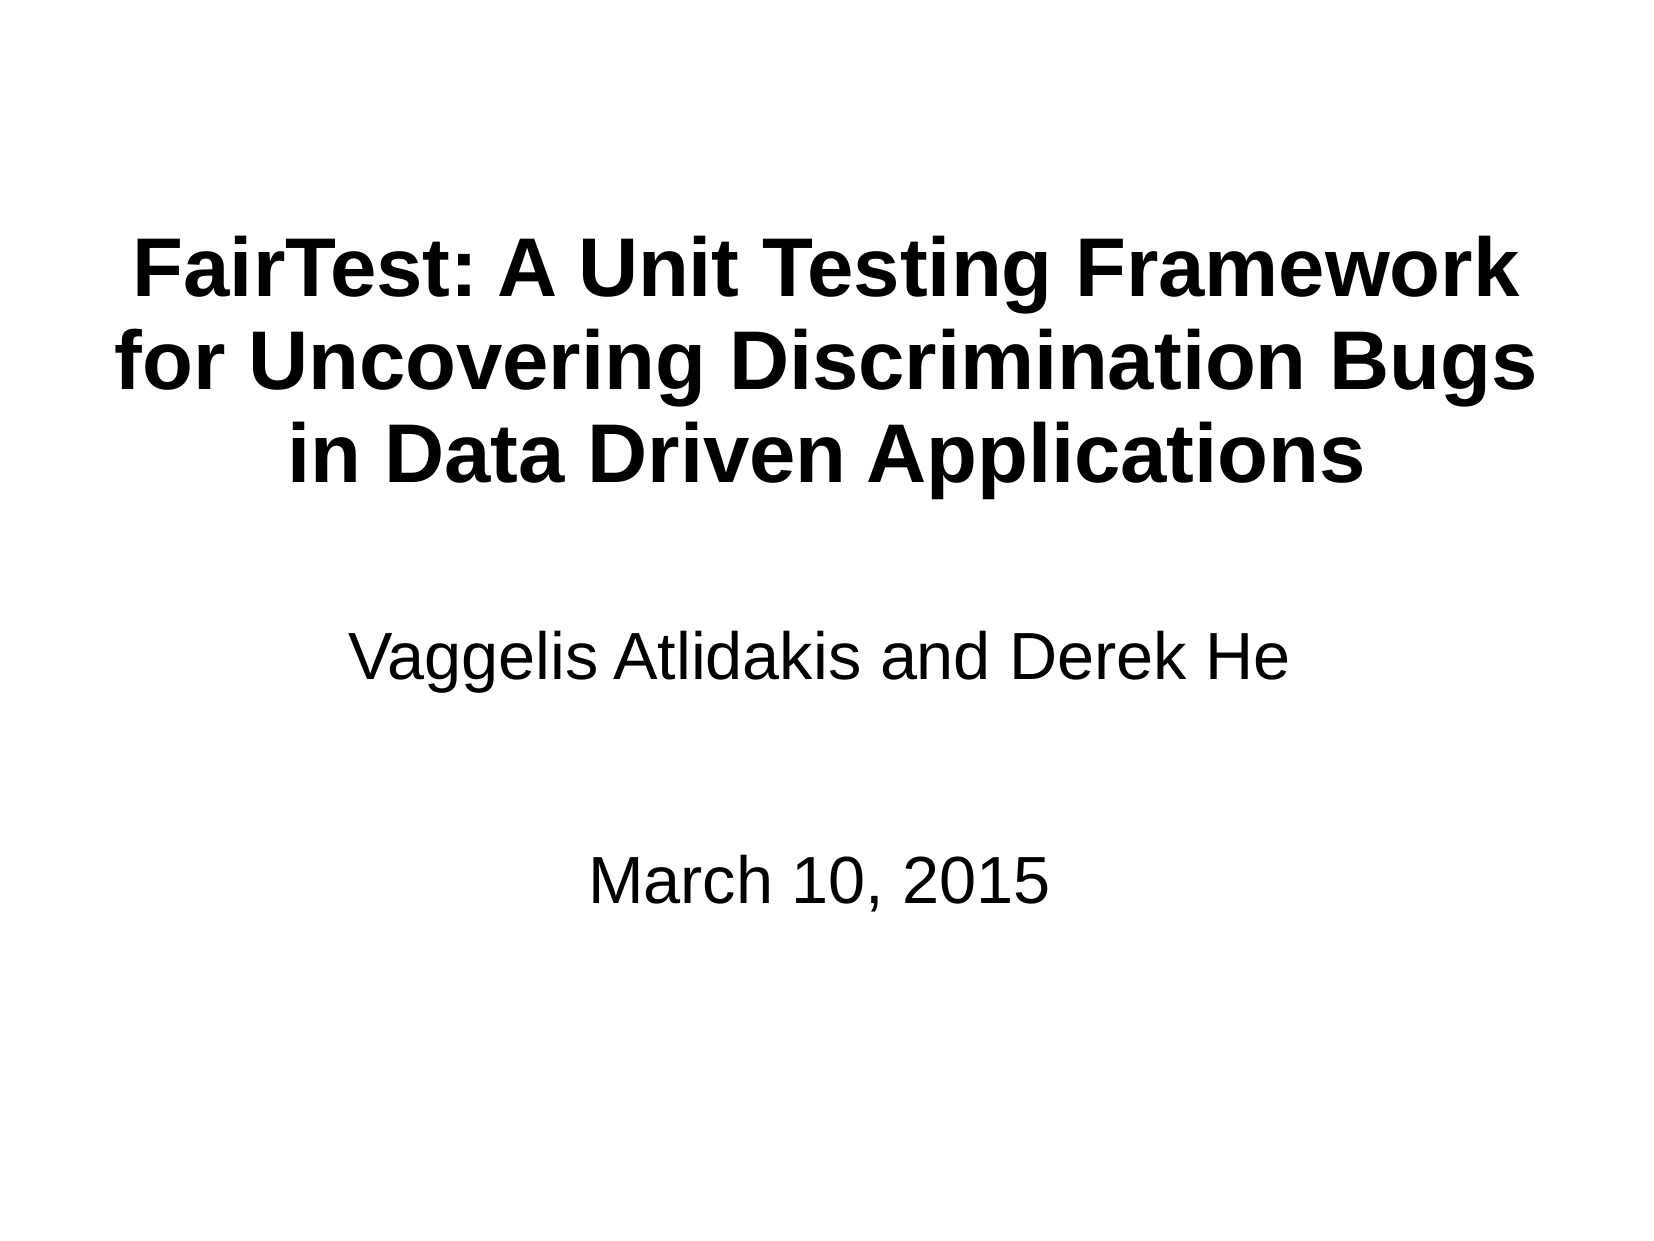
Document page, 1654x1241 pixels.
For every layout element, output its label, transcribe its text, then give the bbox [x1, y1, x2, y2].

subtitle Vaggelis Atlidakis and Derek He March 10, 2015 [92, 408, 1548, 1128]
title FairTest: A Unit Testing Framework for Uncovering Discrimination Bugs in Data Driven Applications [82, 220, 1571, 593]
